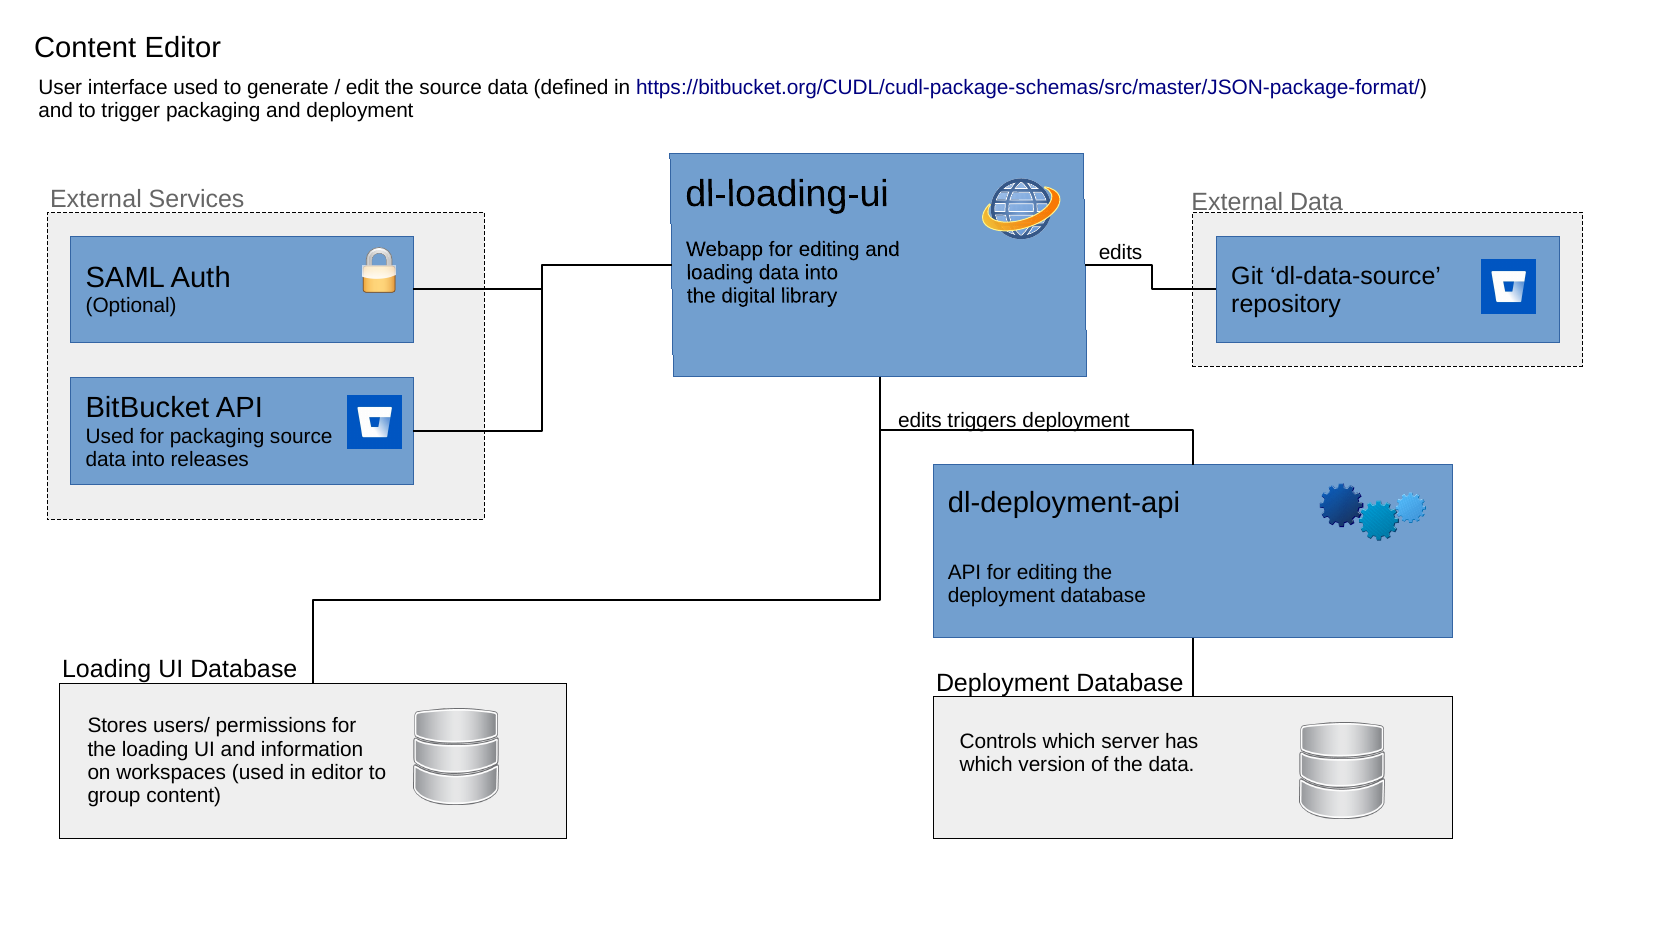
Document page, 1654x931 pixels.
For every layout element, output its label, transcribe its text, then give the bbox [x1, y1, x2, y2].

text_box [59, 683, 567, 839]
picture [413, 708, 499, 805]
text_box External Data [1176, 180, 1402, 224]
text_box Controls which server has which version of the data. [944, 722, 1264, 784]
text_box Deployment Database [921, 661, 1200, 705]
picture [1314, 481, 1430, 544]
text_box Content Editor [19, 23, 473, 104]
picture [1299, 722, 1385, 819]
text_box User interface used to generate / edit the source data (defined in https://bitbucket.org/CUDL/cudl-package-schemas/src/master/JSON-package-format/) and to trigger packaging and deployment [23, 68, 1443, 130]
text_box Loading UI Database [47, 647, 326, 691]
text_box External Services [35, 177, 260, 220]
picture [979, 164, 1063, 249]
text_box [933, 696, 1453, 839]
text_box BitBucket API Used for packaging source data into releases [70, 377, 414, 485]
text_box edits triggers deployment [883, 401, 1151, 440]
text_box Stores users/ permissions for the loading UI and information on workspaces (used in editor to group content) [72, 706, 407, 815]
picture [1481, 259, 1536, 314]
text_box Git ‘dl-data-source’ repository [1216, 236, 1560, 343]
picture [354, 245, 405, 296]
text_box dl-loading-ui Webapp for editing and loading data into the digital library [669, 153, 1087, 377]
text_box SAML Auth (Optional) [70, 236, 414, 343]
text_box edits [1084, 233, 1158, 272]
text_box dl-deployment-api API for editing the deployment database [933, 464, 1453, 638]
text_box [47, 212, 485, 520]
picture [347, 395, 402, 449]
text_box [1192, 212, 1583, 367]
